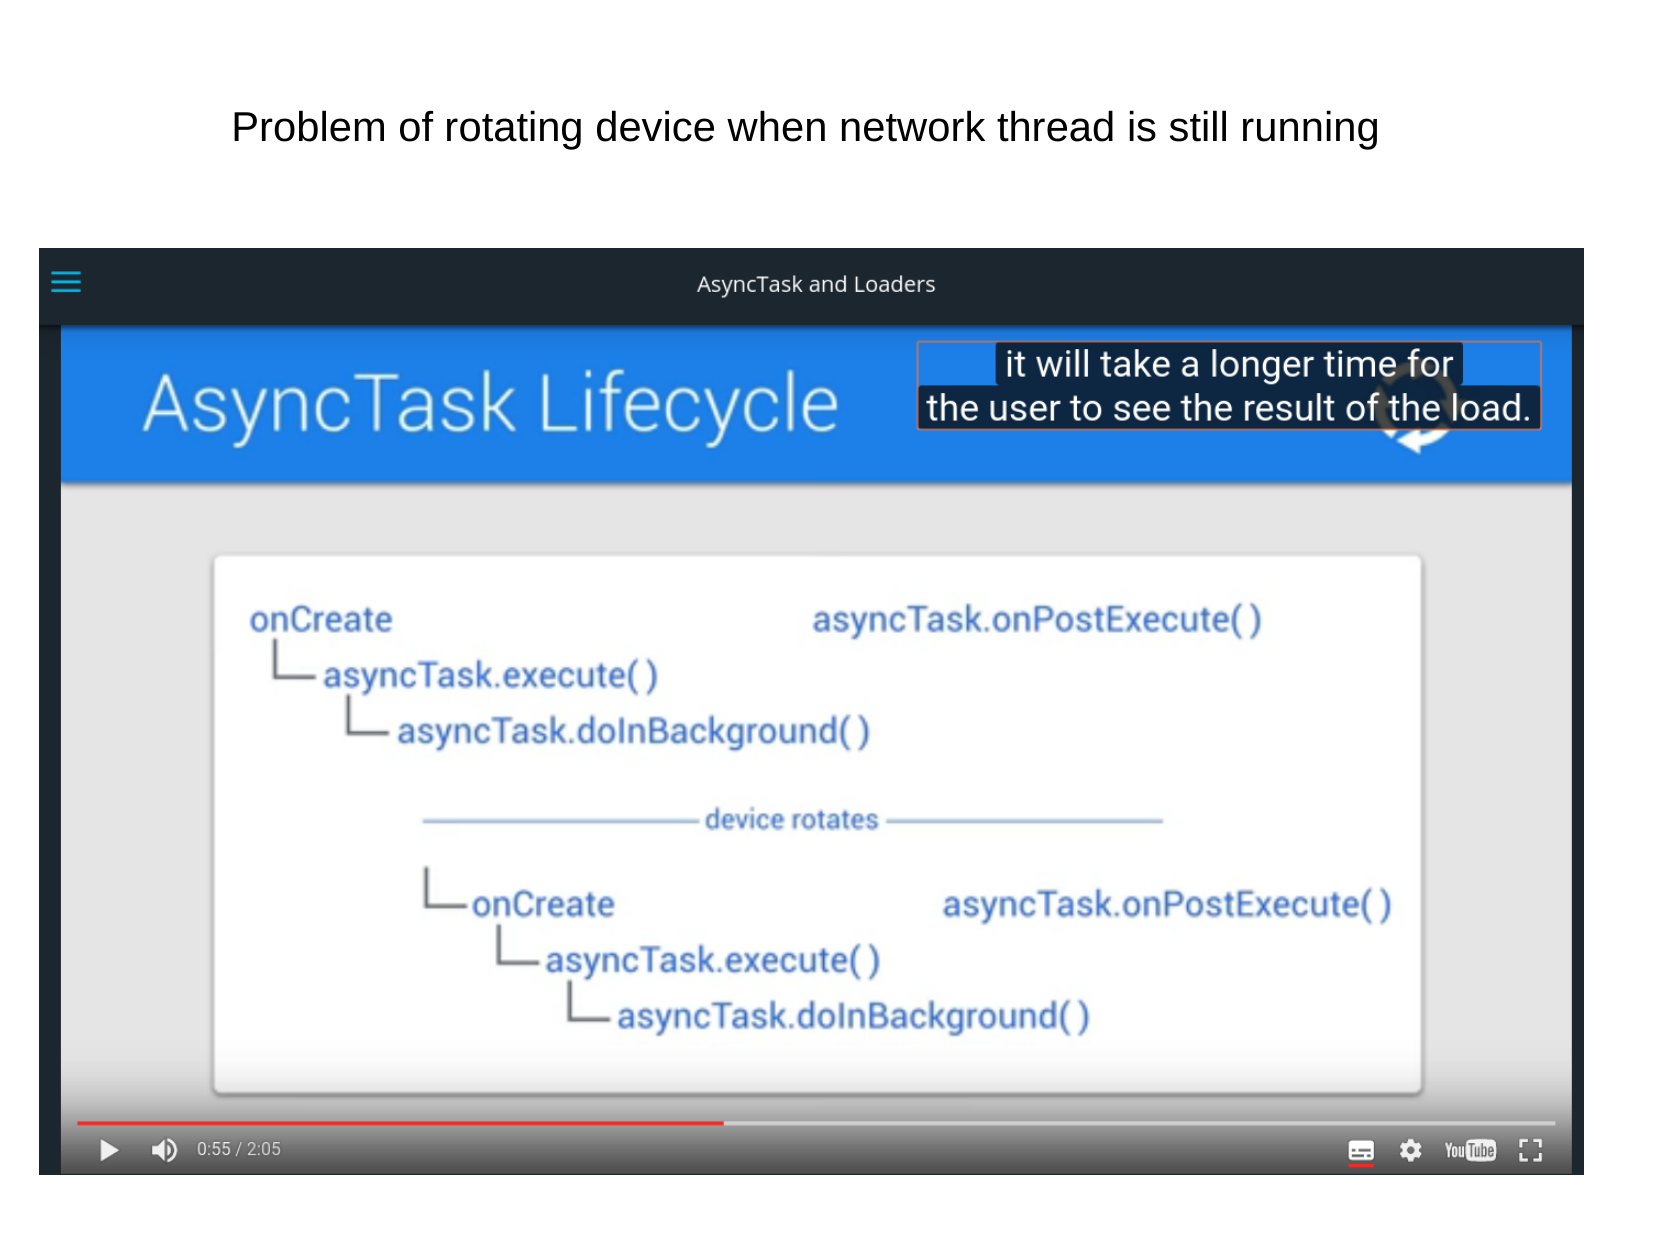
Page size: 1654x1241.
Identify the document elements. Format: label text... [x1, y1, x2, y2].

text_box Problem of rotating device when network thread is still running [218, 104, 1393, 151]
picture [39, 248, 1584, 1175]
